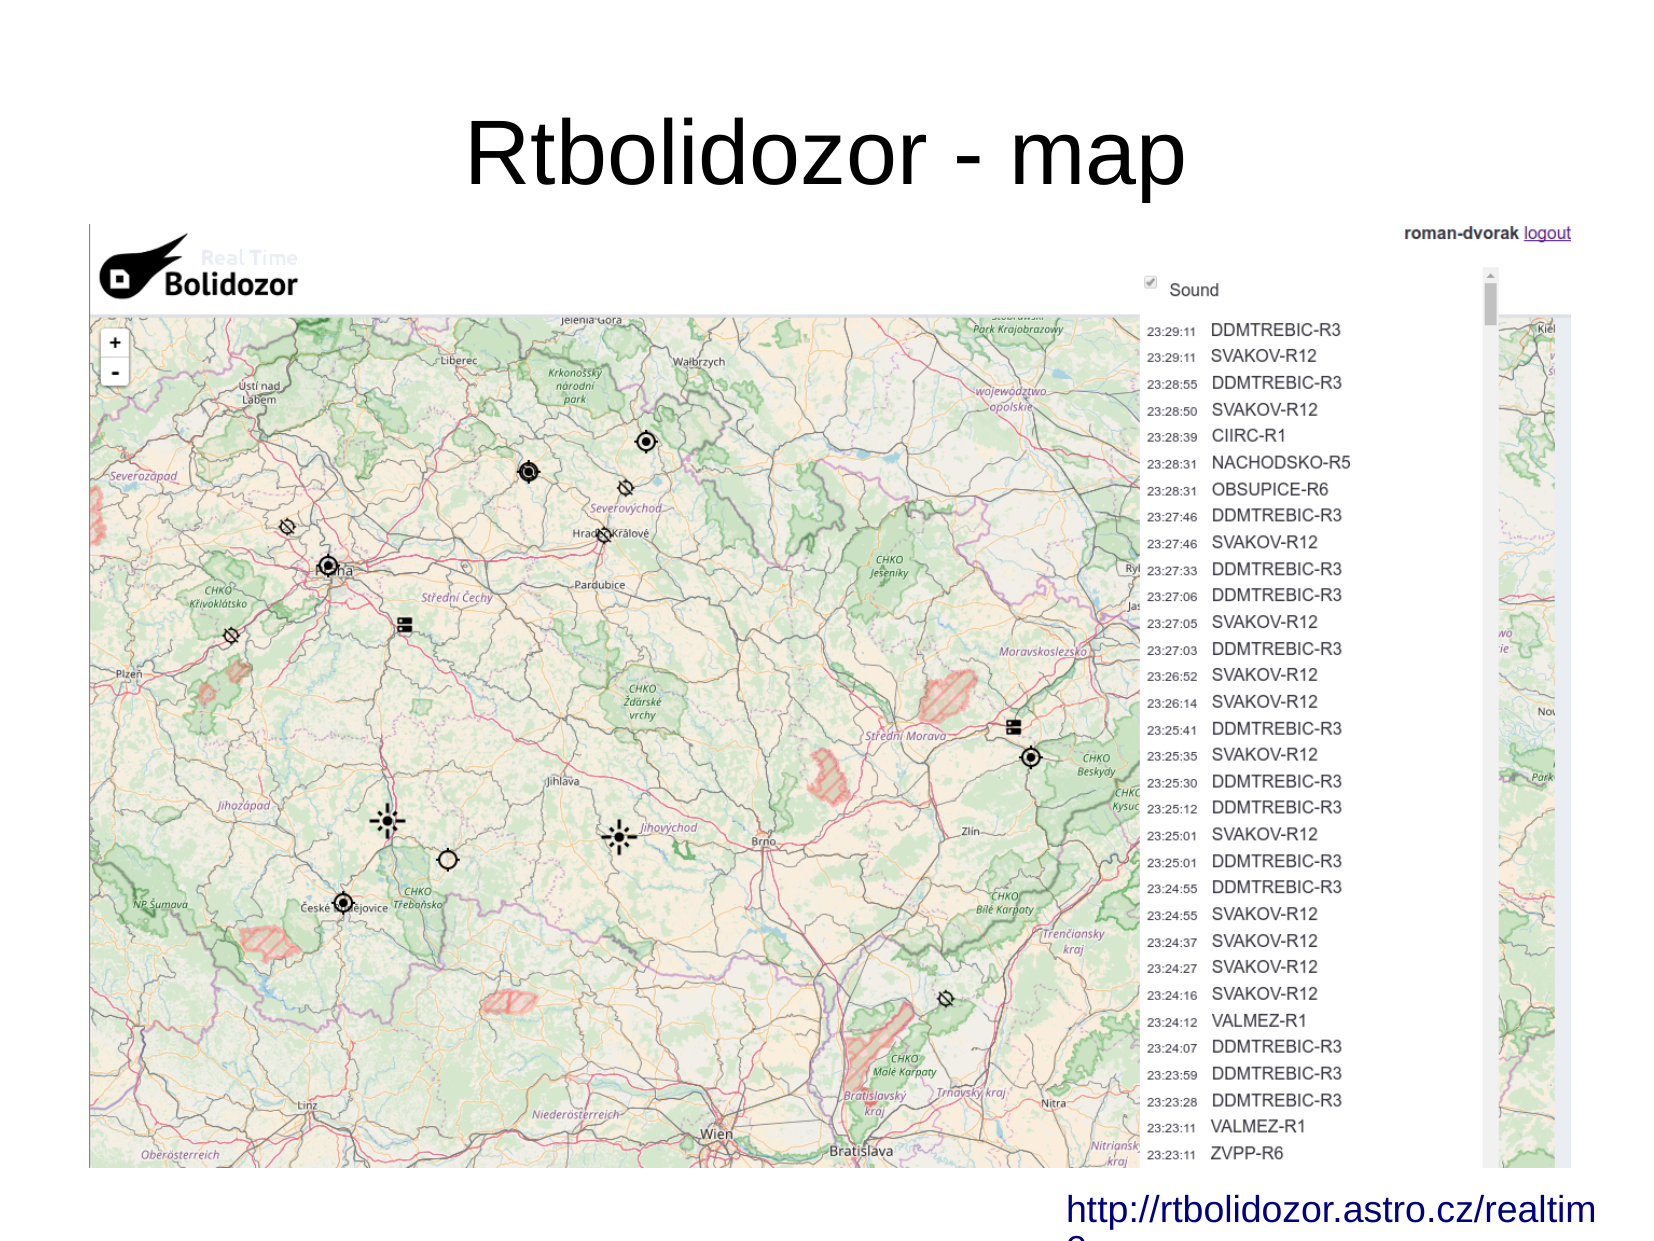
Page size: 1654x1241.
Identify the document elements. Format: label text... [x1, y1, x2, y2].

text_box http://rtbolidozor.astro.cz/realtime [1051, 1181, 1633, 1238]
picture [89, 224, 1571, 1168]
title Rtbolidozor - map [82, 49, 1571, 257]
